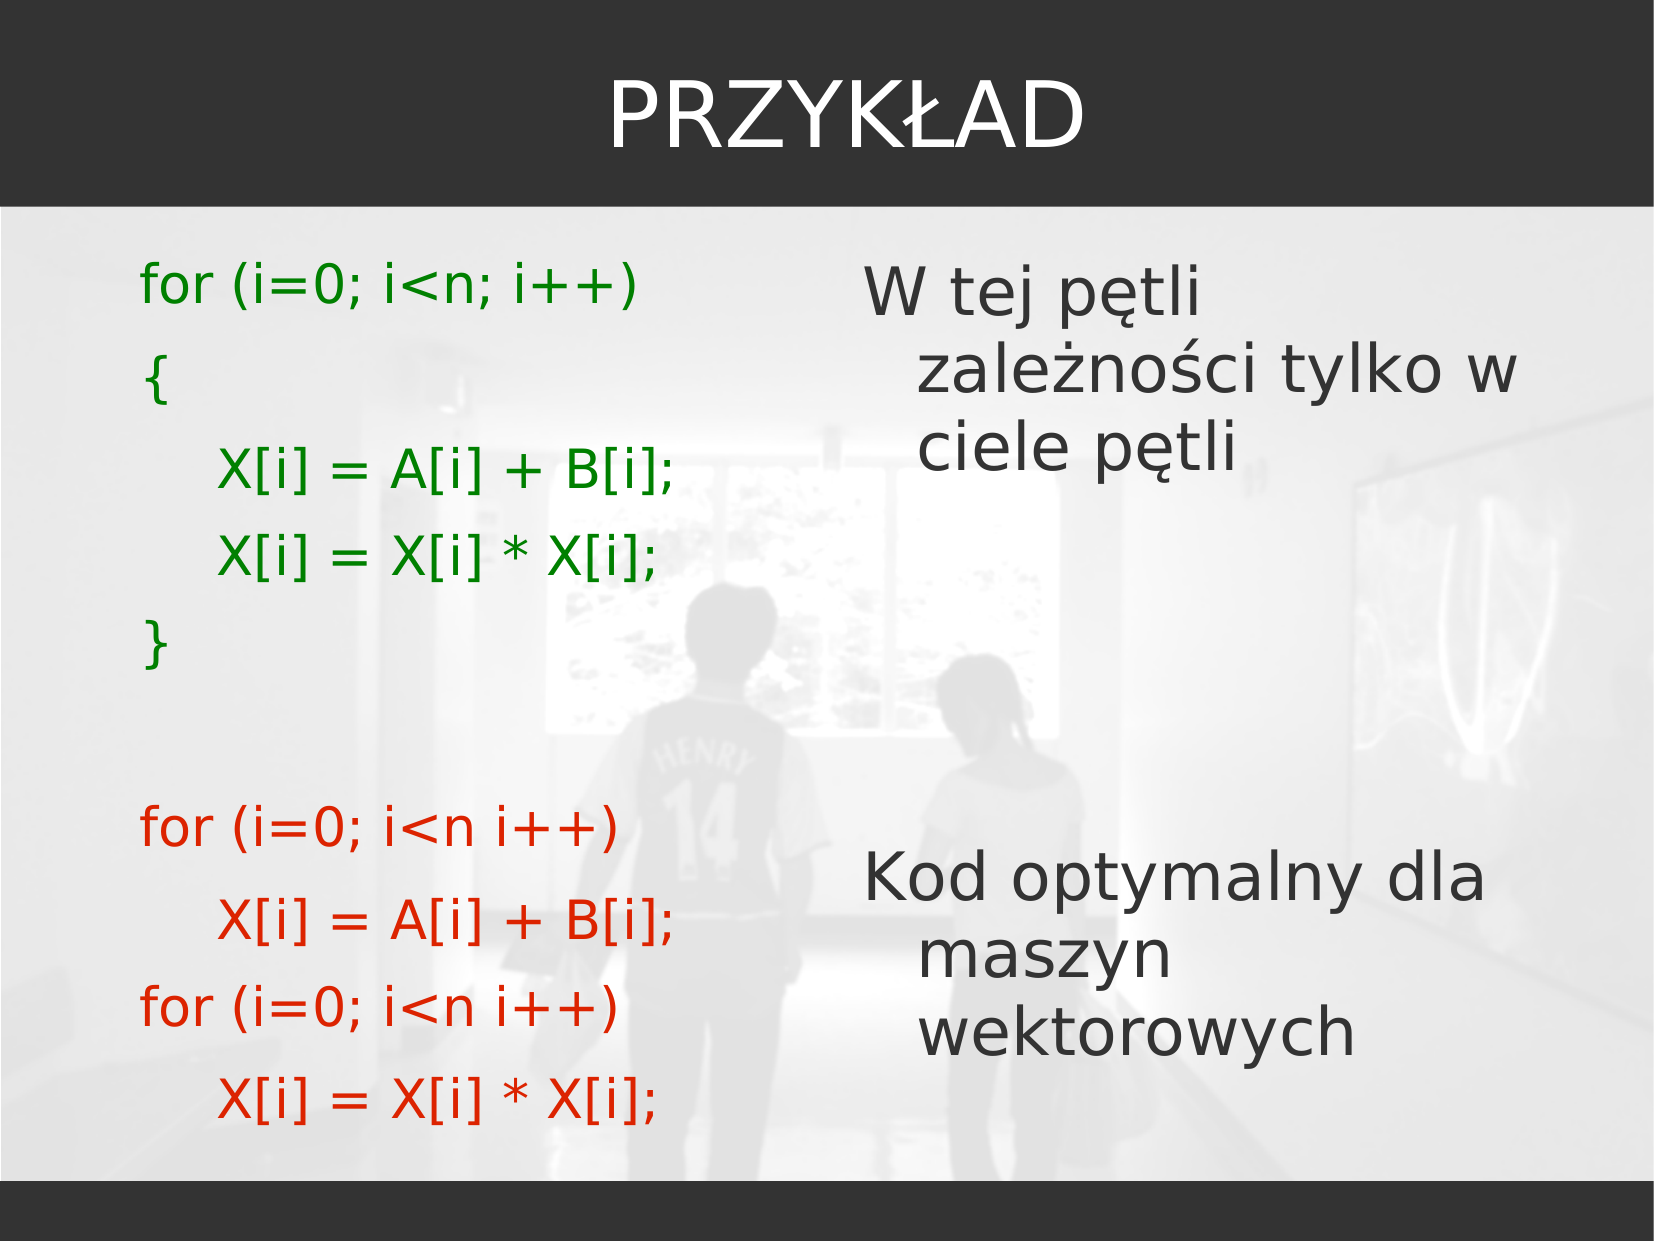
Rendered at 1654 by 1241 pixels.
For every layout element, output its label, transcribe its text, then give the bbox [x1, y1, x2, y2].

title PRZYKŁAD [141, 55, 1554, 177]
list for (i=0; i<n; i++) { X[i] = A[i] + B[i]; X[i] = X[i] * X[i]; } for (i=0; i<n i++) X[i] = A[i] + B[i]; for (i=0; i<n i++) X[i] = X[i] * X[i]; [121, 253, 811, 1132]
list W tej pętli zależności tylko w ciele pętli Kod optymalny dla maszyn wektorowych [845, 253, 1535, 1127]
